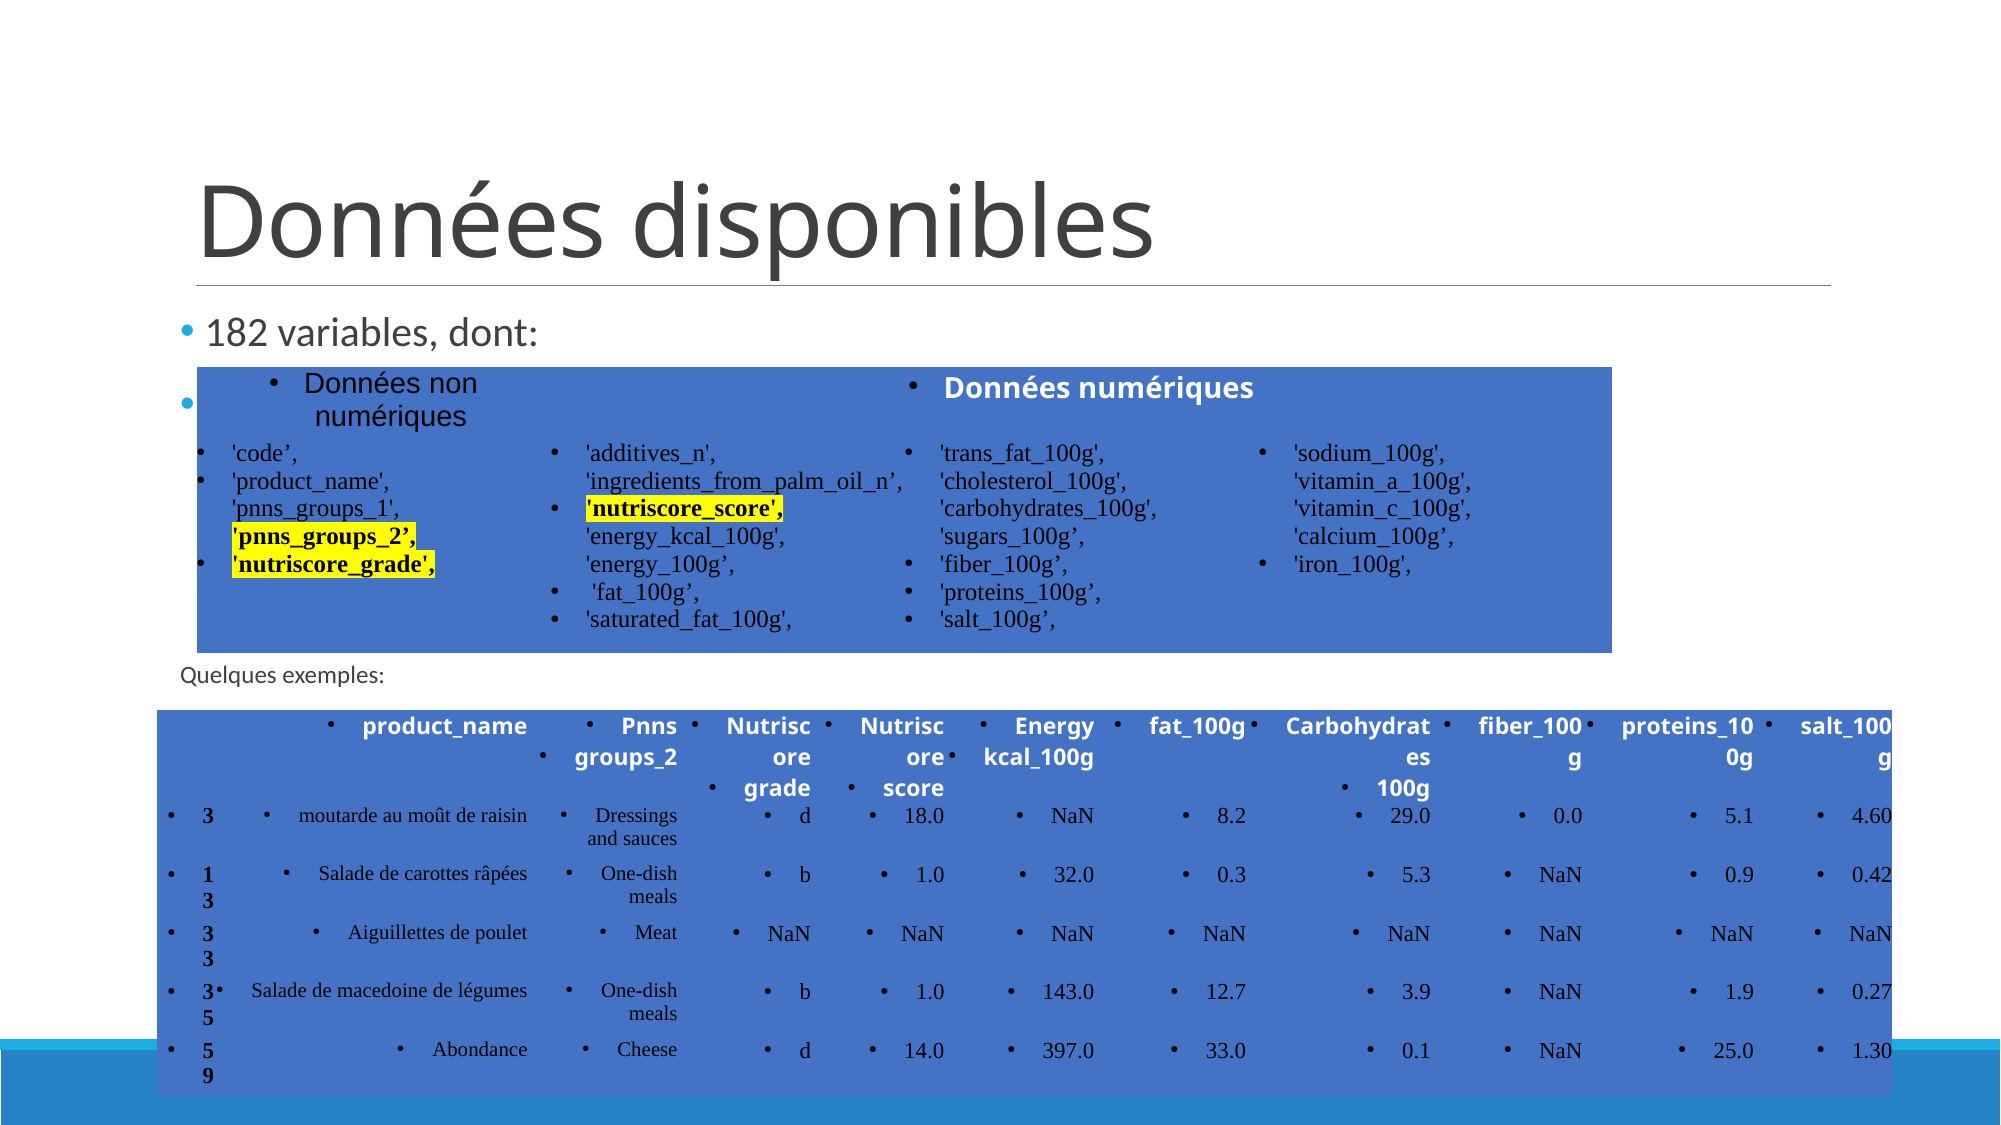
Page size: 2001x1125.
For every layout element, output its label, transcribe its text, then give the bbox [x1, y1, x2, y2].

table_cell 1.0 [936, 985, 942, 998]
table_cell 143.0 [944, 979, 1094, 1038]
table_cell 'sodium_100g', 'vitamin_a_100g', 'vitamin_c_100g', 'calcium_100g’, 'iron_100g', [1258, 439, 1612, 653]
table_cell NaN [1431, 862, 1582, 921]
table_cell 1.9 [1582, 979, 1754, 1038]
table_cell 1.30 [1754, 1038, 1892, 1096]
table_header proteins_100g [1582, 710, 1754, 804]
table_cell 25.0 [1582, 1038, 1754, 1096]
table_cell NaN [811, 921, 944, 979]
table_cell b [677, 979, 811, 1038]
table_cell NaN [1754, 921, 1892, 979]
table_cell Aiguillettes de poulet [214, 921, 527, 979]
table_cell 3 [157, 804, 214, 862]
table_header Données non numériques [197, 367, 550, 439]
table_cell 32.0 [944, 862, 1094, 921]
table_cell Salade de carottes râpées [214, 862, 527, 921]
list 182 variables, dont: Quelques exemples: Mettre quelques contre-exemples de données mal remplies [180, 302, 1831, 710]
table_cell 59 [157, 1038, 214, 1096]
table_header Energy kcal_100g [944, 710, 1094, 804]
table_cell Salade de macedoine de légumes [214, 979, 527, 1038]
table_cell One-dish meals [527, 862, 677, 921]
table_header Nutriscore grade [677, 710, 811, 804]
table_cell Abondance [214, 1038, 527, 1096]
table_header fat_100g [1094, 710, 1246, 804]
table_header [157, 710, 214, 804]
table_cell 'code’, 'product_name', 'pnns_groups_1', 'pnns_groups_2’, 'nutriscore_grade', [197, 439, 550, 653]
table_cell Meat [527, 921, 677, 979]
table_cell NaN [1431, 1038, 1582, 1096]
table_cell 8.2 [1094, 804, 1246, 862]
table_cell 397.0 [944, 1038, 1094, 1096]
table_cell 0.42 [1754, 862, 1892, 921]
table_cell 5.3 [1246, 862, 1431, 921]
title Données disponibles [180, 47, 1831, 286]
table_header fiber_100g [1431, 710, 1582, 804]
table_cell 33 [157, 921, 214, 979]
table_cell One-dish meals [527, 979, 677, 1038]
table_cell 0.3 [1094, 862, 1246, 921]
table_header Pnns groups_2 [527, 710, 677, 804]
table_cell moutarde au moût de raisin [214, 804, 527, 862]
table_cell 'trans_fat_100g', 'cholesterol_100g', 'carbohydrates_100g', 'sugars_100g’, 'fiber_100g’, 'proteins_100g’, 'salt_100g’, [904, 439, 1258, 653]
table_cell NaN [1094, 921, 1246, 979]
table_cell 33.0 [1094, 1038, 1246, 1096]
table_cell 35 [157, 979, 214, 1038]
table_cell NaN [944, 921, 1094, 979]
table_cell NaN [1431, 979, 1582, 1038]
table_cell 0.1 [1246, 1038, 1431, 1096]
table_cell 4.60 [1754, 804, 1892, 862]
table_cell 1.0 [811, 862, 944, 921]
table_header Données numériques [550, 367, 1612, 439]
table_cell 0.9 [1582, 862, 1754, 921]
table_cell 3.9 [1246, 979, 1431, 1038]
table_cell 'additives_n', 'ingredients_from_palm_oil_n’, 'nutriscore_score', 'energy_kcal_100g', 'energy_100g’, 'fat_100g’, 'saturated_fat_100g', [550, 439, 904, 653]
table_cell 5.1 [1582, 804, 1754, 862]
table_cell 14.0 [811, 1038, 944, 1096]
table_cell 18.0 [811, 804, 944, 862]
table_cell 0.0 [1431, 804, 1582, 862]
table_cell 0.27 [1754, 979, 1892, 1038]
table_cell 1.0 [936, 868, 942, 881]
table_cell 1.0 [811, 979, 944, 1038]
table_header Carbohydrates 100g [1246, 710, 1431, 804]
table_header Nutriscore score [811, 710, 944, 804]
table_cell 13 [157, 862, 214, 921]
table_cell Cheese [527, 1038, 677, 1096]
table_header salt_100g [1754, 710, 1892, 804]
table_cell Dressings and sauces [527, 804, 677, 862]
table_cell NaN [944, 804, 1094, 862]
table_cell 12.7 [1094, 979, 1246, 1038]
table_cell NaN [677, 921, 811, 979]
table_cell NaN [1582, 921, 1754, 979]
table_cell d [677, 804, 811, 862]
table_cell 0.0 [1574, 809, 1580, 822]
table_cell NaN [1246, 921, 1431, 979]
table_cell d [677, 1038, 811, 1096]
table_cell b [677, 862, 811, 921]
table_cell NaN [1431, 921, 1582, 979]
table_cell 29.0 [1246, 804, 1431, 862]
table_header product_name [214, 710, 527, 804]
